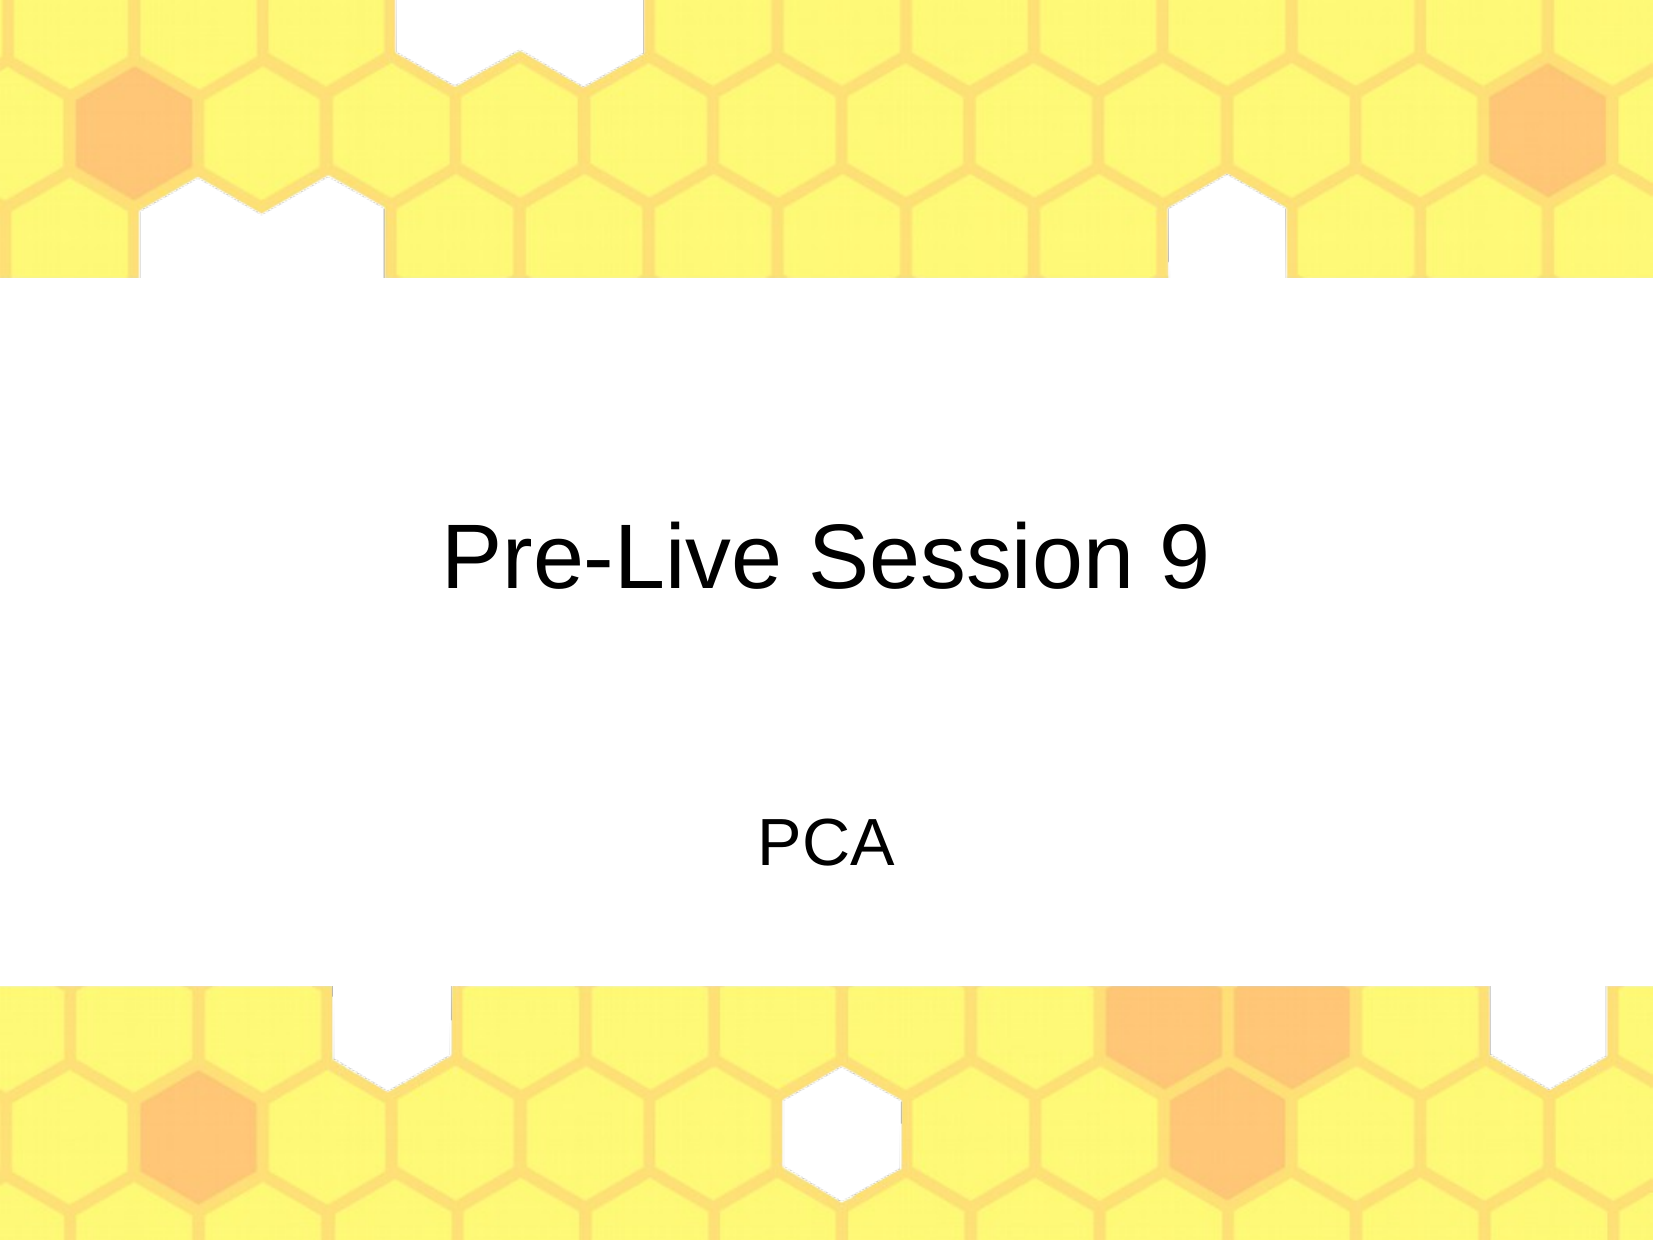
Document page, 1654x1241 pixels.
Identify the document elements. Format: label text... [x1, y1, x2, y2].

text_box Pre-Live Session 9 [82, 496, 1571, 607]
picture [0, 0, 1653, 278]
picture [0, 986, 1653, 1240]
text_box PCA [82, 798, 1571, 879]
